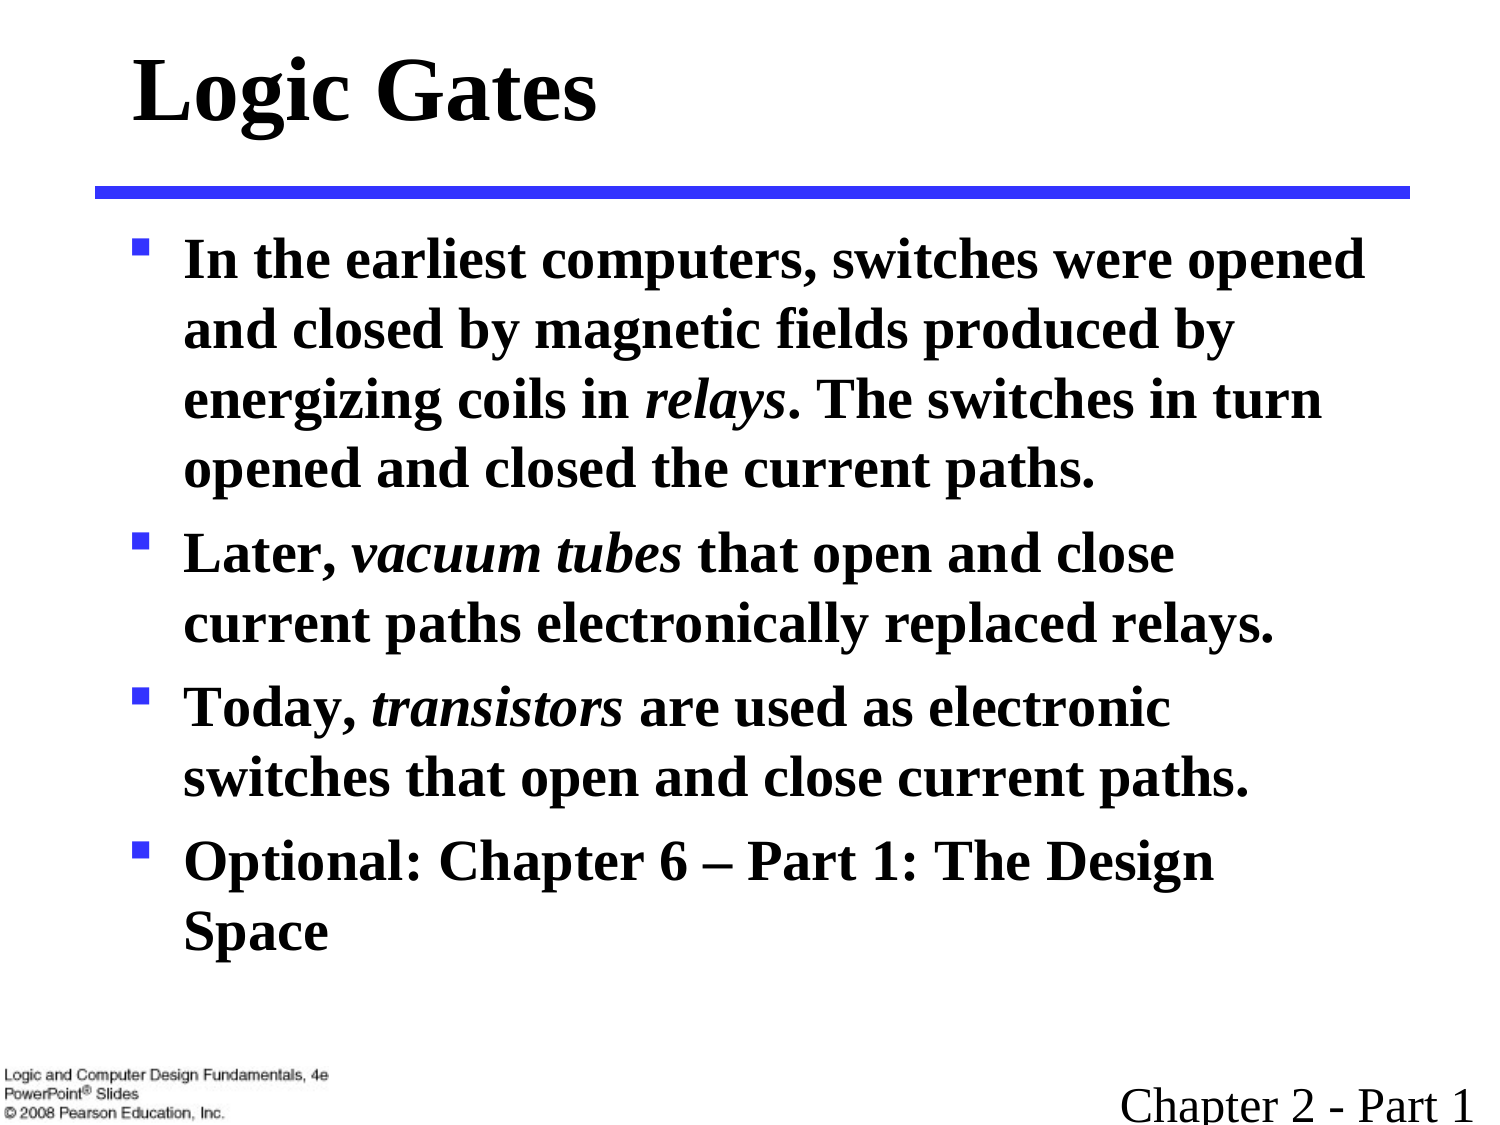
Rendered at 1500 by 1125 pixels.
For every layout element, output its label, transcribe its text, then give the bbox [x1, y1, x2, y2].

list In the earliest computers, switches were opened and closed by magnetic fields produced by energizing coils in relays. The switches in turn opened and closed the current paths. Later, vacuum tubes that open and close current paths electronically replaced relays. Today, transistors are used as electronic switches that open and close current paths. Optional: Chapter 6 – Part 1: The Design Space [112, 212, 1388, 1058]
title Logic Gates [117, 0, 1393, 168]
picture [4, 1066, 329, 1123]
